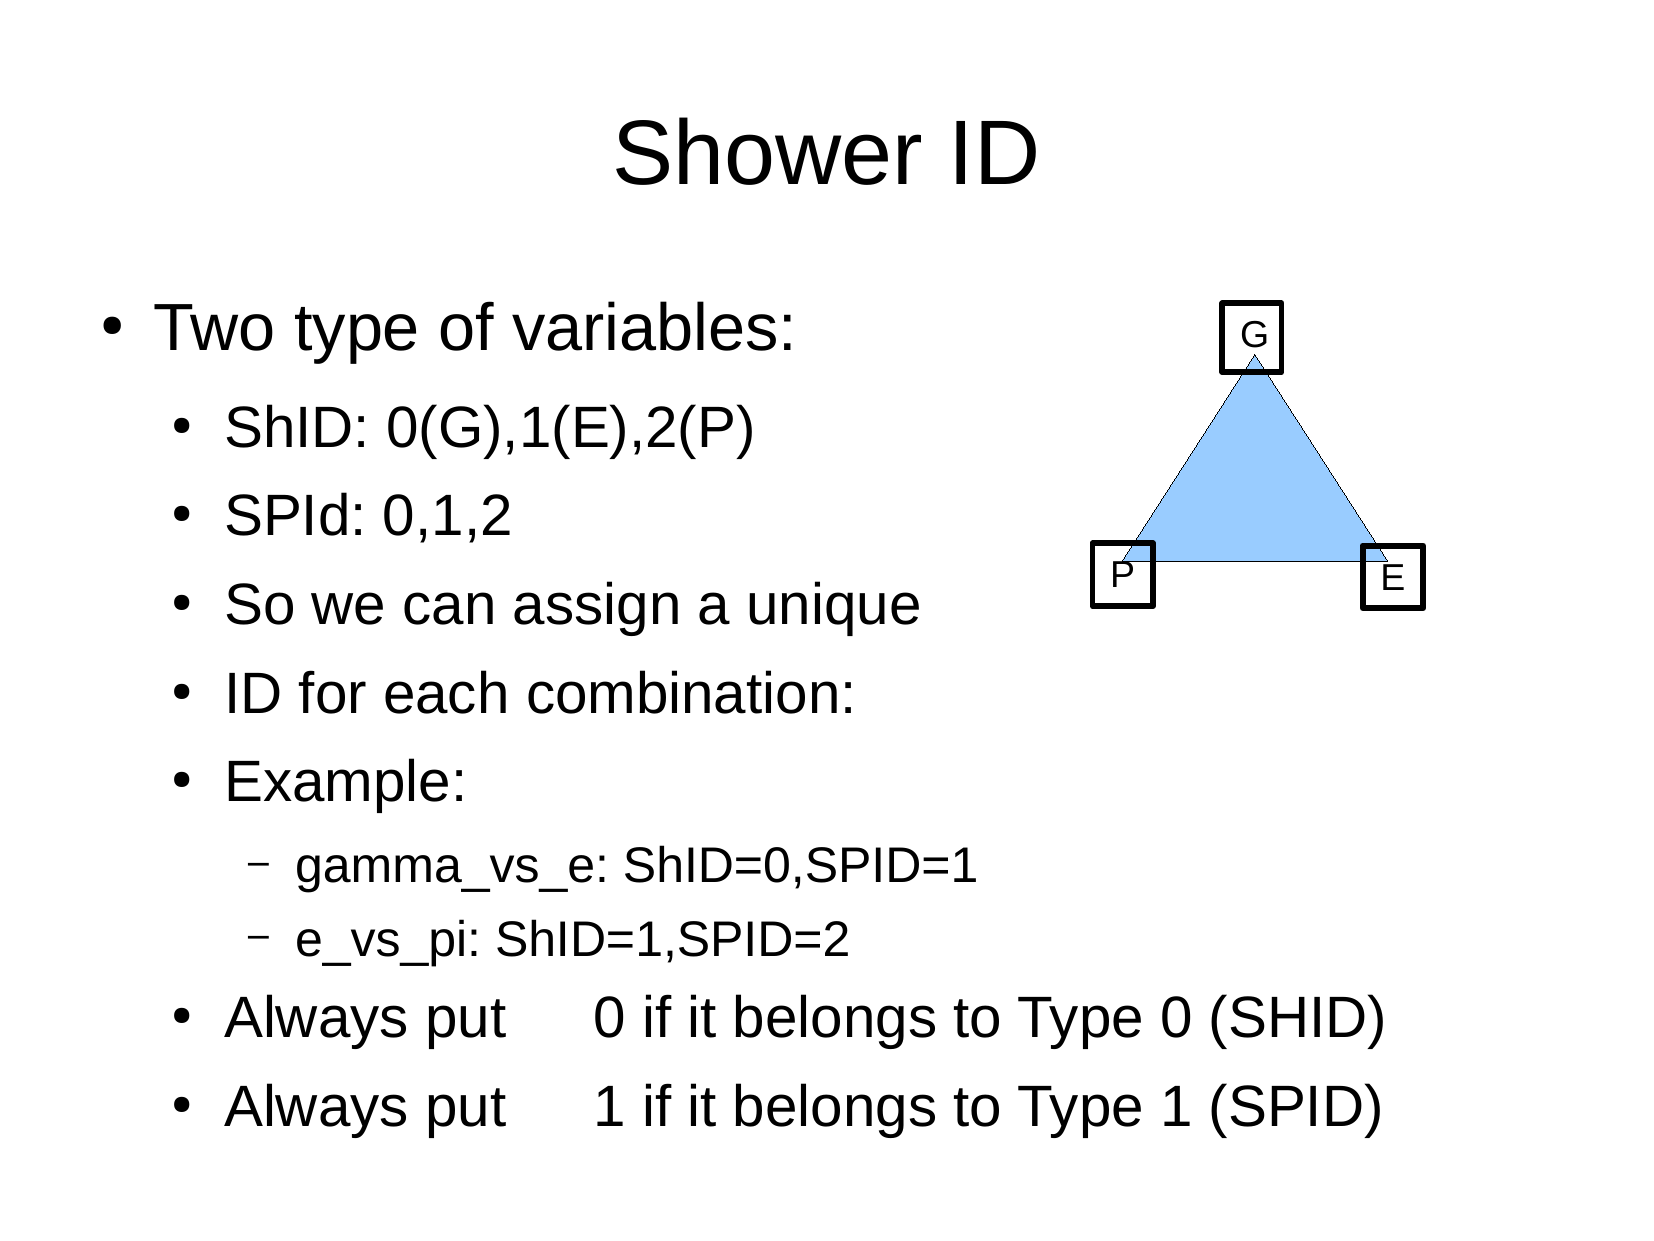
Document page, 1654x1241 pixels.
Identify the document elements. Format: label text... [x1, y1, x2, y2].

text_box G [1222, 303, 1282, 373]
title Shower ID [82, 56, 1571, 250]
text_box P [1092, 543, 1154, 607]
list Two type of variables: ShID: 0(G),1(E),2(P) SPId: 0,1,2 So we can assign a unique ID for each combination: Example: gamma_vs_e: ShID=0,SPID=1 e_vs_pi: ShID=1,SPID=2 Always put 0 if it belongs to Type 0 (SHID) Always put 1 if it belongs to Type 1 (SPID) [82, 290, 1571, 1241]
text_box E [1362, 545, 1424, 609]
